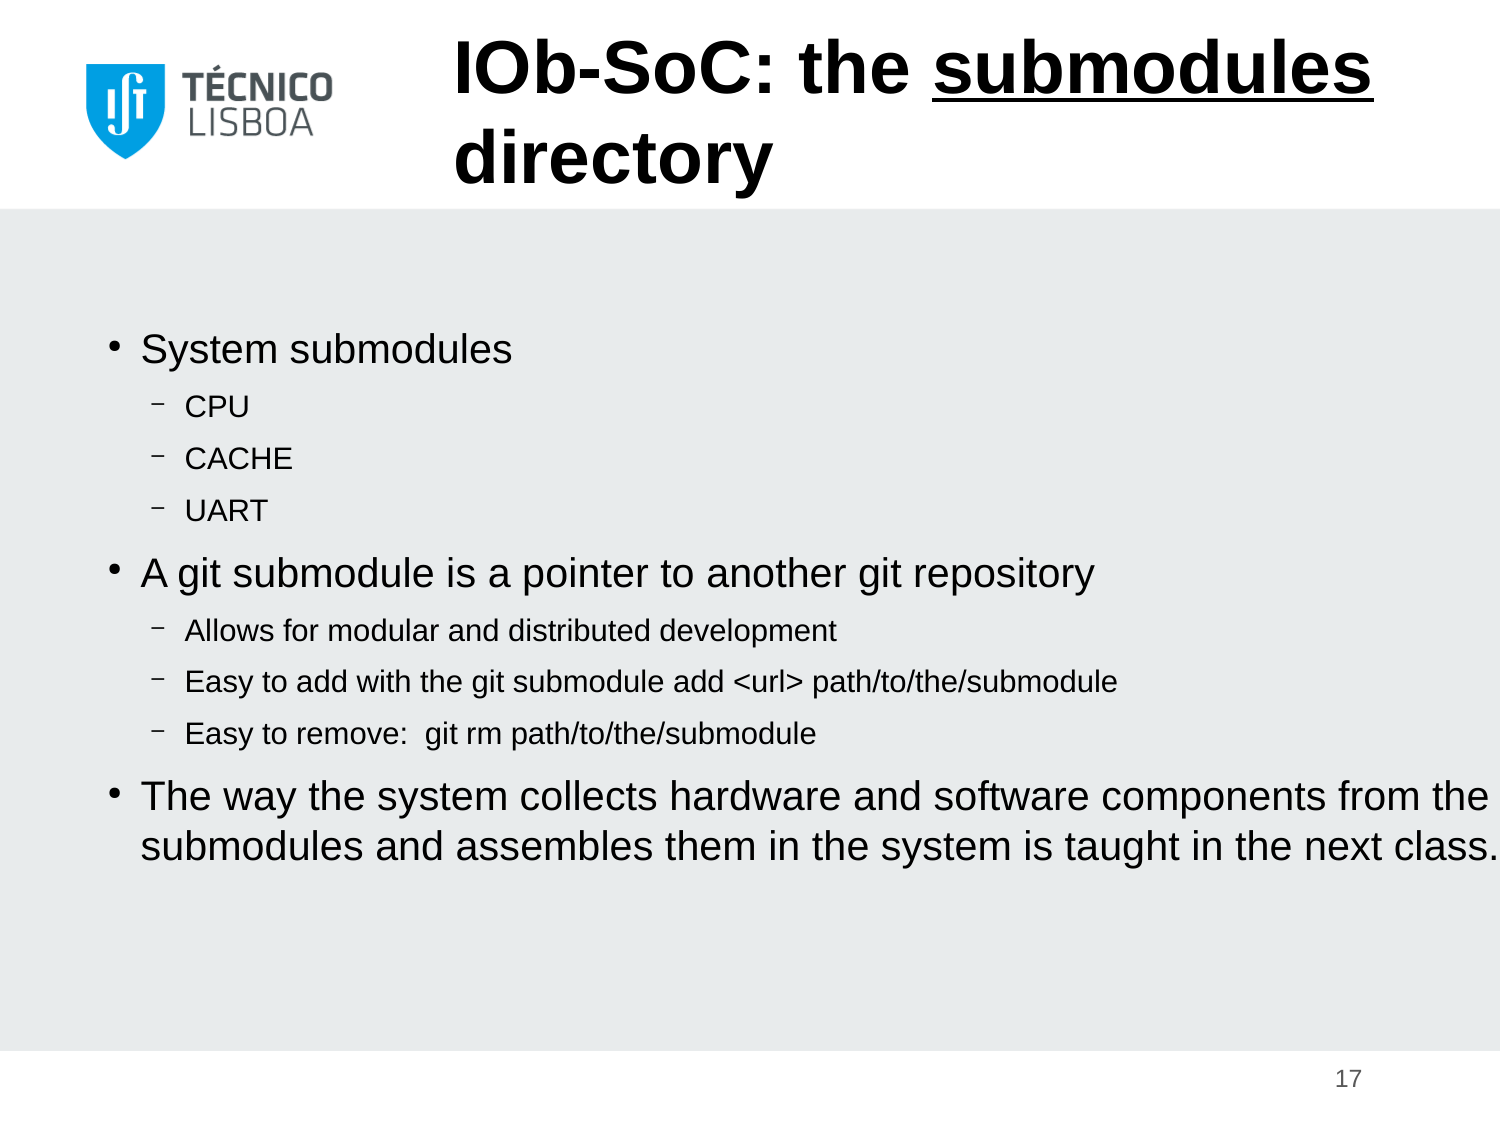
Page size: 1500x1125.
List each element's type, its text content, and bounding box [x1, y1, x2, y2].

list System submodules CPU CACHE UART A git submodule is a pointer to another git repository Allows for modular and distributed development Easy to add with the git submodule add <url> path/to/the/submodule Easy to remove: git rm path/to/the/submodule The way the system collects hardware and software components from the submodules and assembles them in the system is taught in the next class. [96, 322, 1500, 984]
title IOb-SoC: the submodules directory [438, 37, 1485, 180]
picture [0, 0, 1500, 1125]
